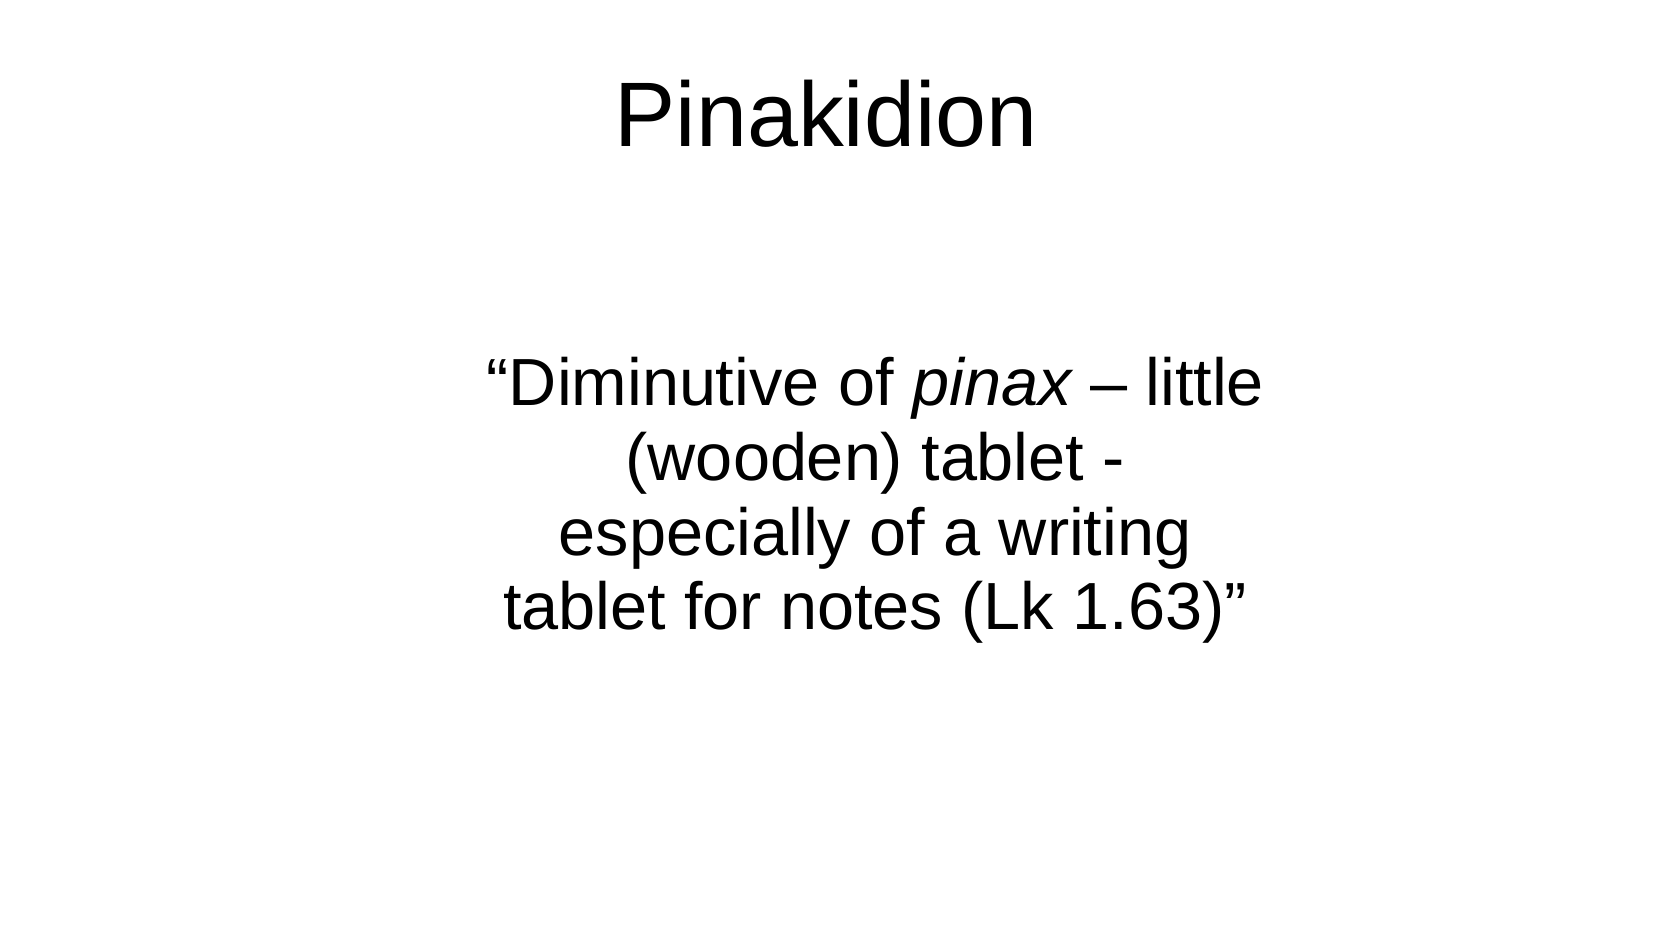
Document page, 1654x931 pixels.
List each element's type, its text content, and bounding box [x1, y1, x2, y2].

list “Diminutive of pinax – little (wooden) tablet - especially of a writing tablet for notes (Lk 1.63)” [405, 345, 1276, 758]
title Pinakidion [82, 37, 1571, 193]
